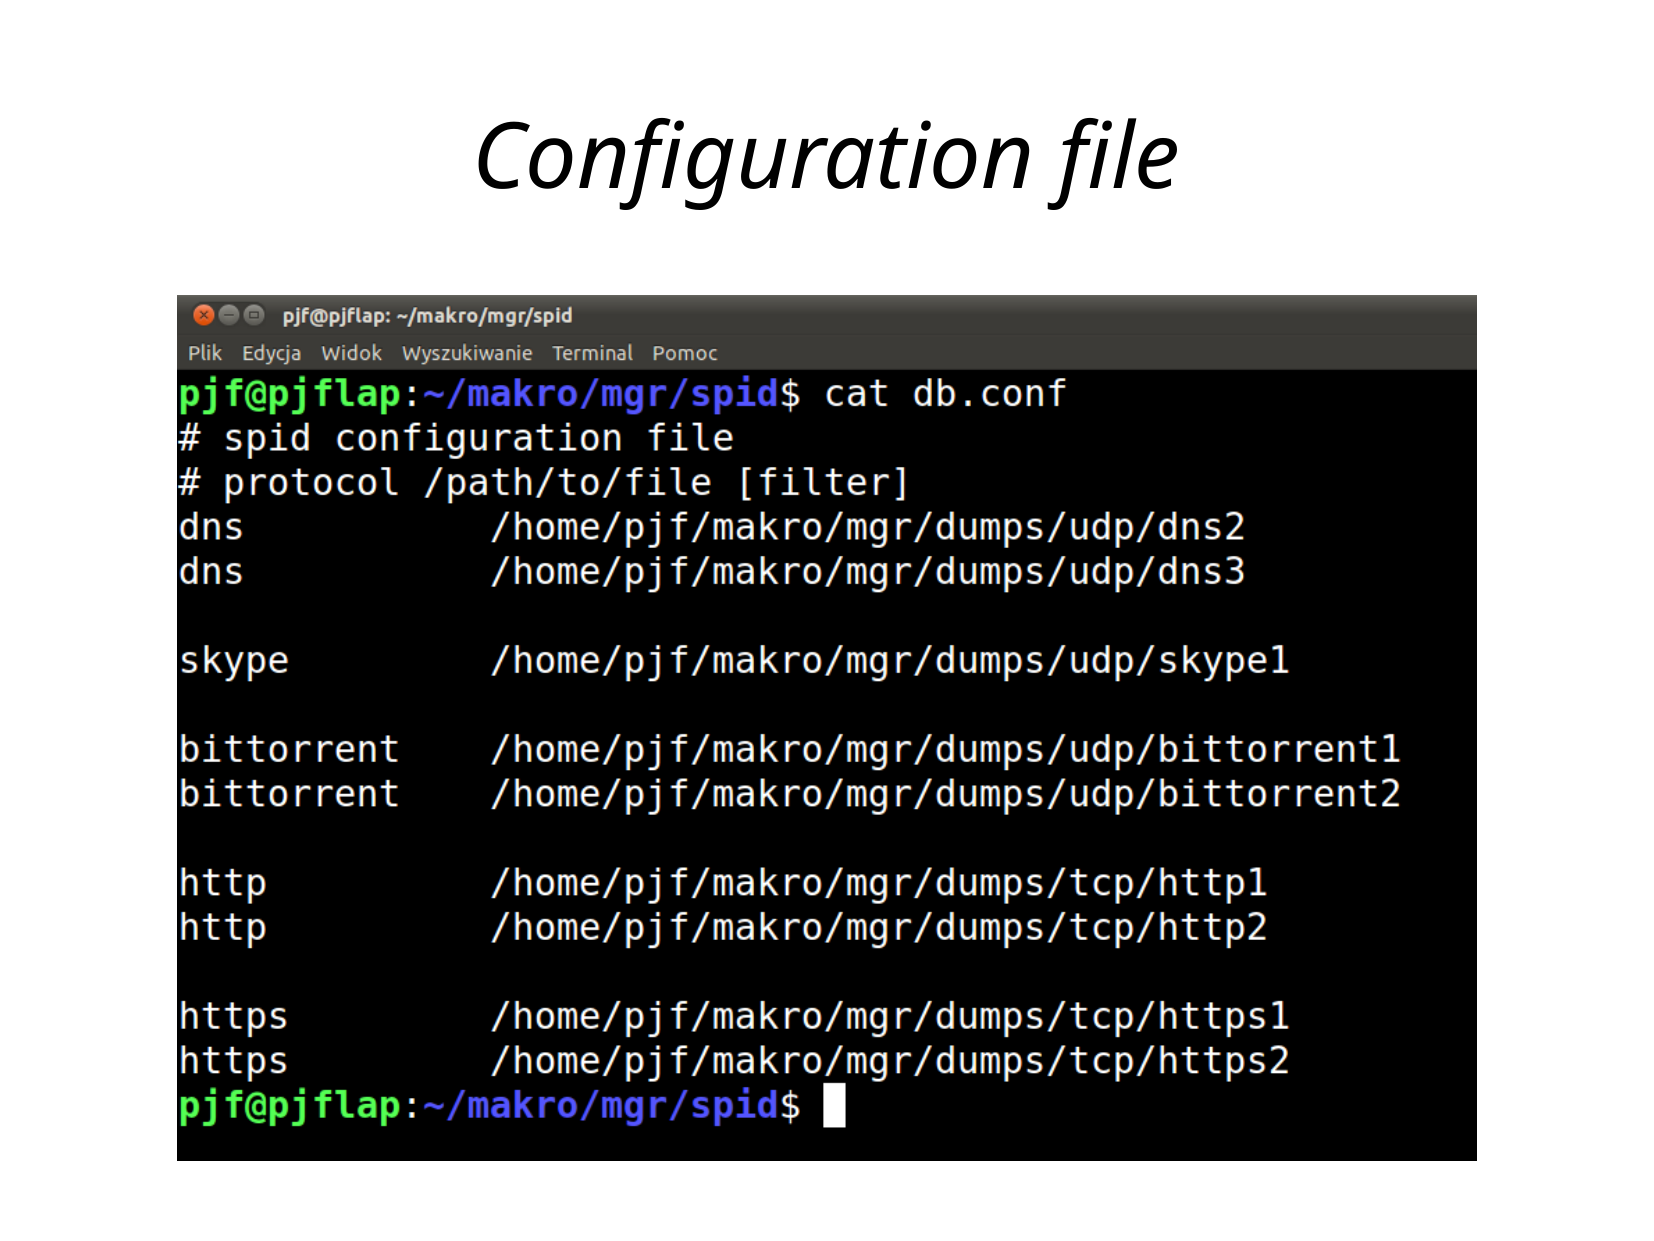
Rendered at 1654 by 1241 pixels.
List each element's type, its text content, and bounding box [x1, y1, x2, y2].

picture [177, 295, 1477, 1162]
title Configuration file [82, 49, 1571, 257]
